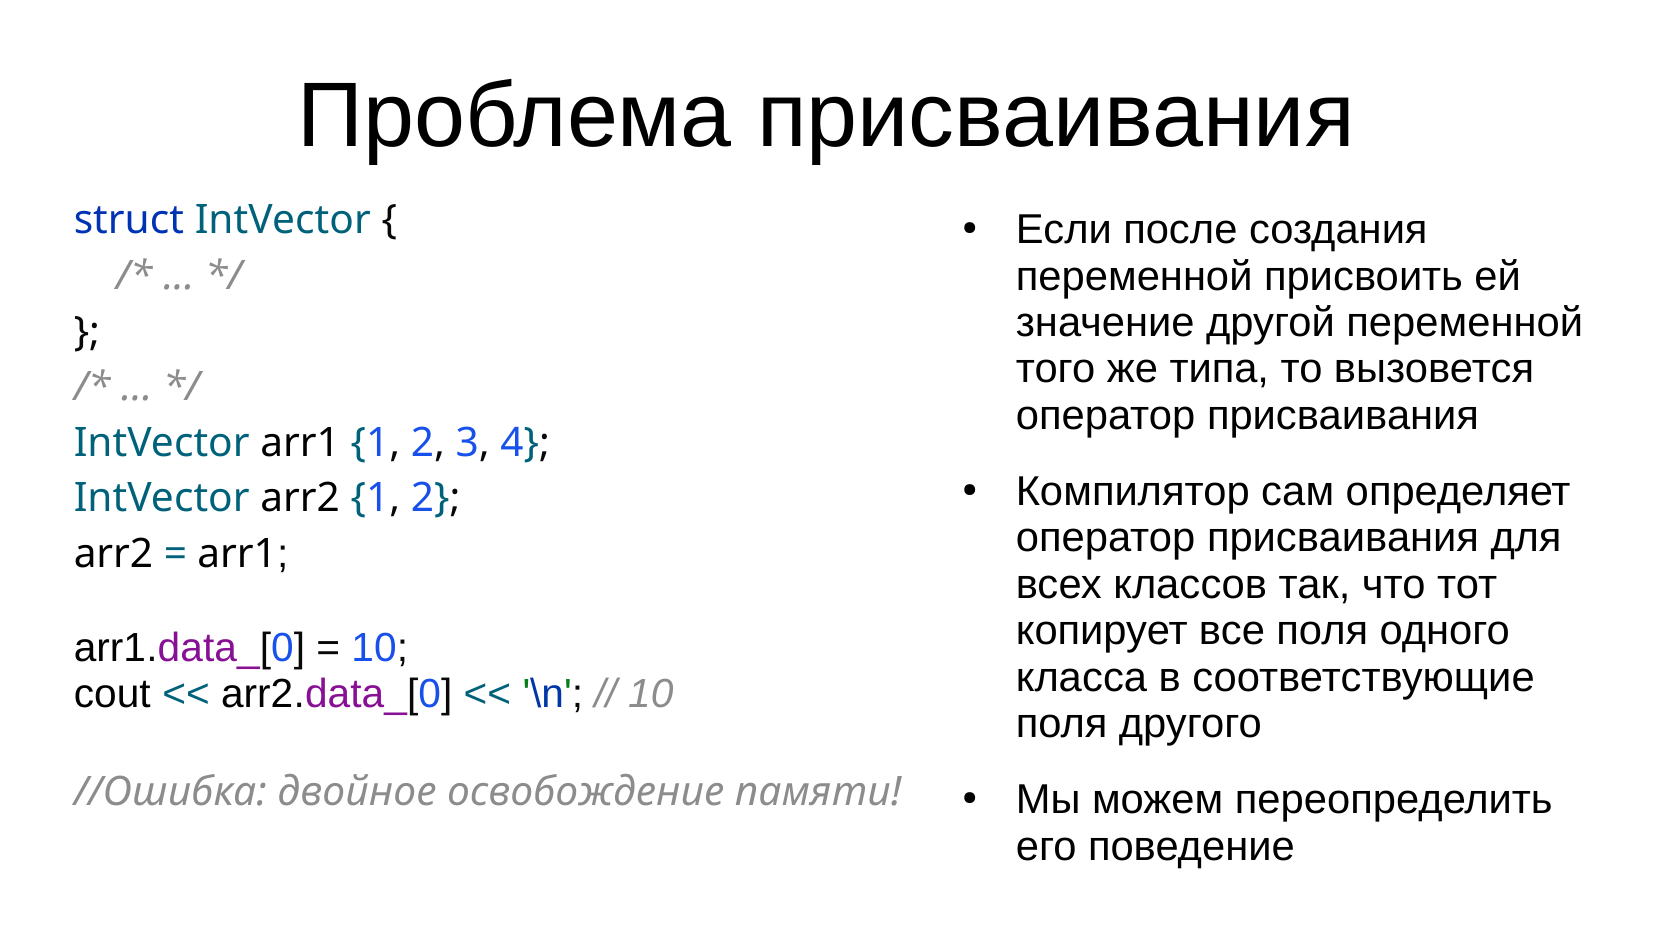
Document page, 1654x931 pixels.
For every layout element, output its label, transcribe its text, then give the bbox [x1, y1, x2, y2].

title Проблема присваивания [82, 37, 1571, 193]
text_box struct IntVector { /* ... */ }; /* ... */ IntVector arr1 {1, 2, 3, 4}; IntVector arr2 {1, 2}; arr2 = arr1; arr1.data_[0] = 10; cout << arr2.data_[0] << '\n'; // 10 //Ошибка: двойное освобождение памяти! [59, 183, 945, 886]
list Если после создания переменной присвоить ей значение другой переменной того же типа, то вызовется оператор присваивания Компилятор сам определяет оператор присваивания для всех классов так, что тот копирует все поля одного класса в соответствующие поля другого Мы можем переопределить его поведение [944, 205, 1607, 875]
